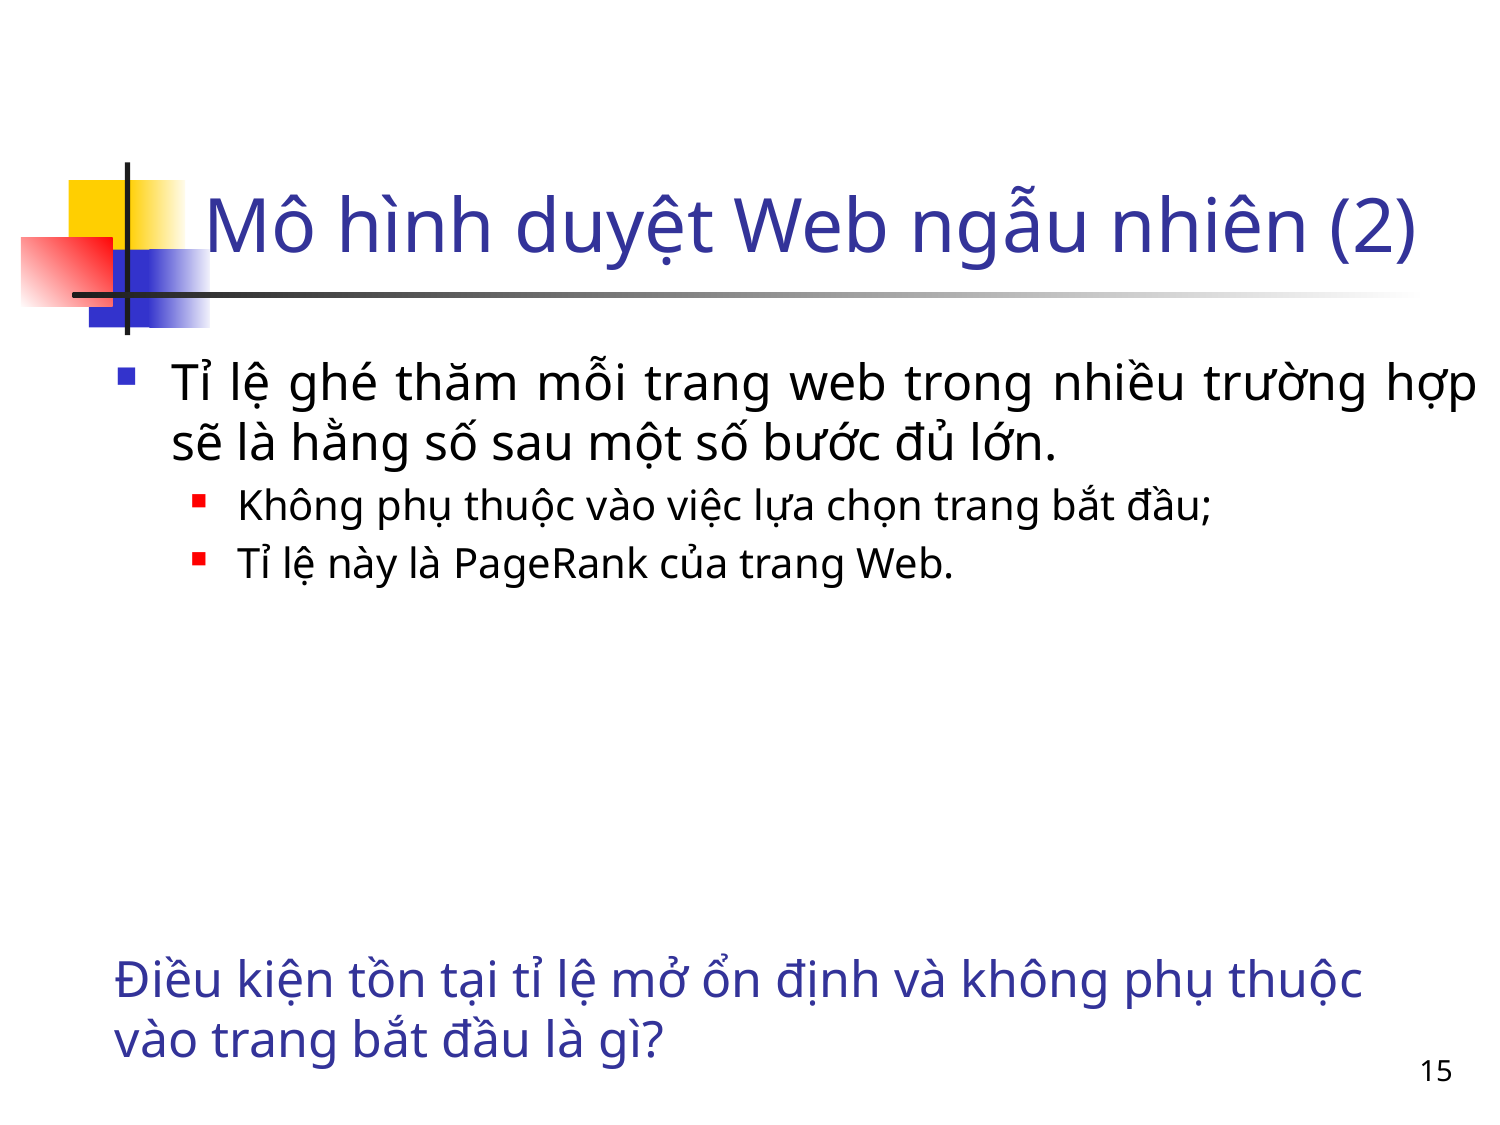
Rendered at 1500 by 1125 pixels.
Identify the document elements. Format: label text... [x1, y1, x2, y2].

list Tỉ lệ ghé thăm mỗi trang web trong nhiều trường hợp sẽ là hằng số sau một số bước đủ lớn. Không phụ thuộc vào việc lựa chọn trang bắt đầu; Tỉ lệ này là PageRank của trang Web. [100, 342, 1495, 669]
text_box Điều kiện tồn tại tỉ lệ mở ổn định và không phụ thuộc vào trang bắt đầu là gì? [100, 940, 1436, 1076]
slide_number <number> [1155, 1024, 1468, 1100]
title Mô hình duyệt Web ngẫu nhiên (2) [188, 35, 1468, 275]
